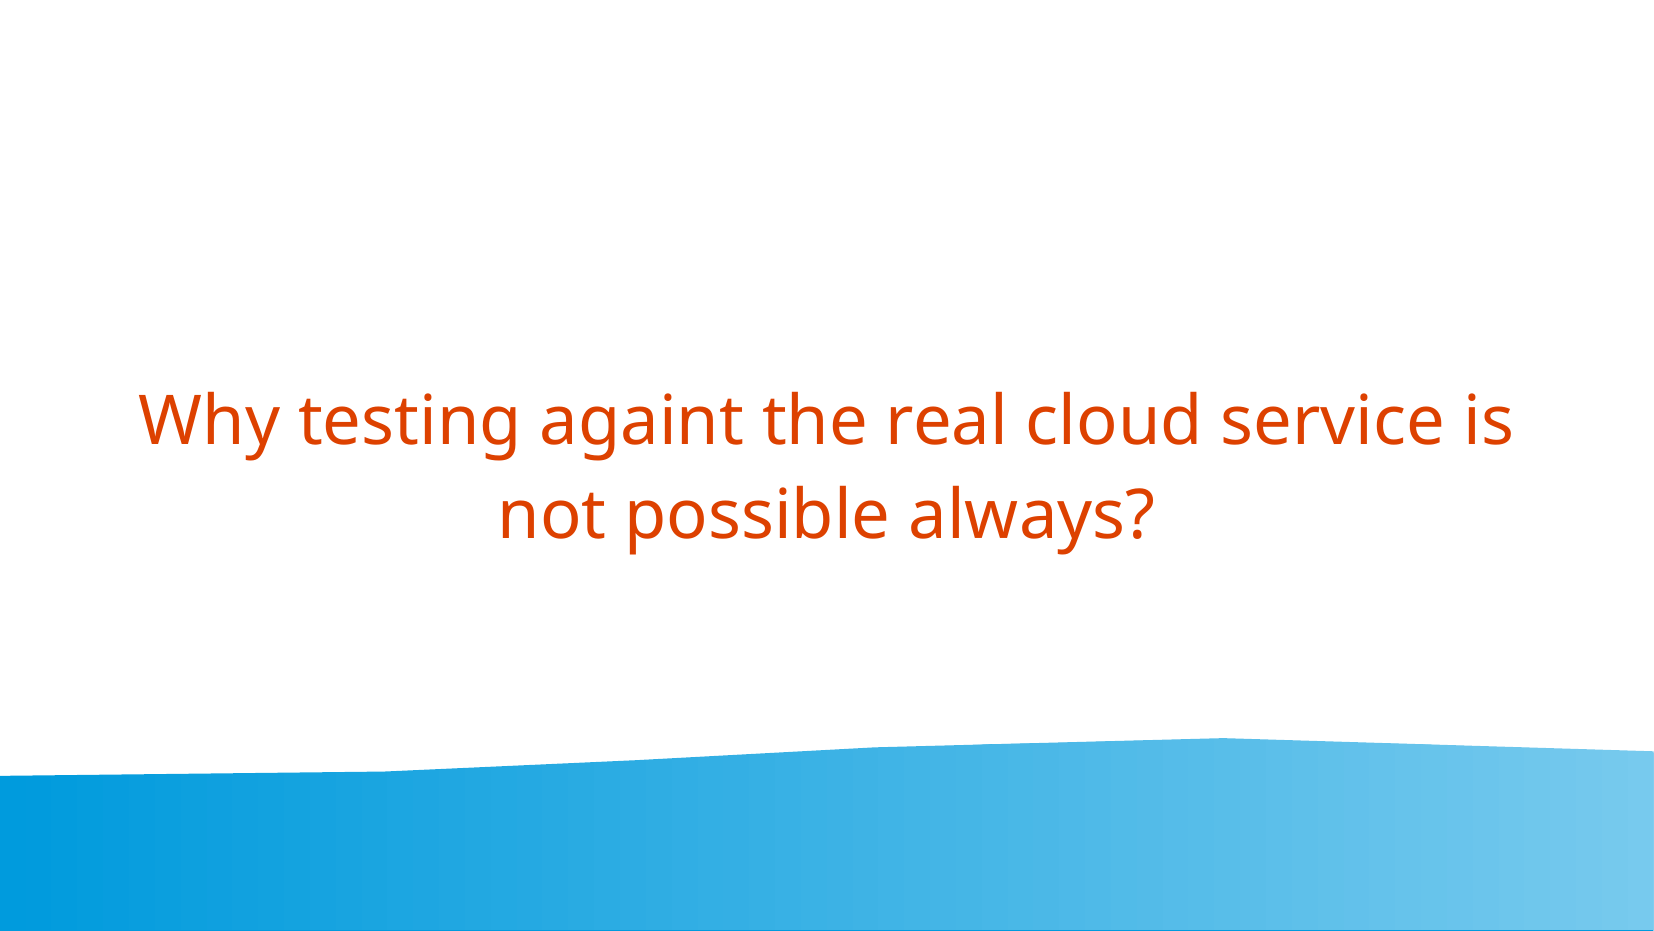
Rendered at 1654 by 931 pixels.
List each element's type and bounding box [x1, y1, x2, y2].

list [76, 346, 1612, 613]
